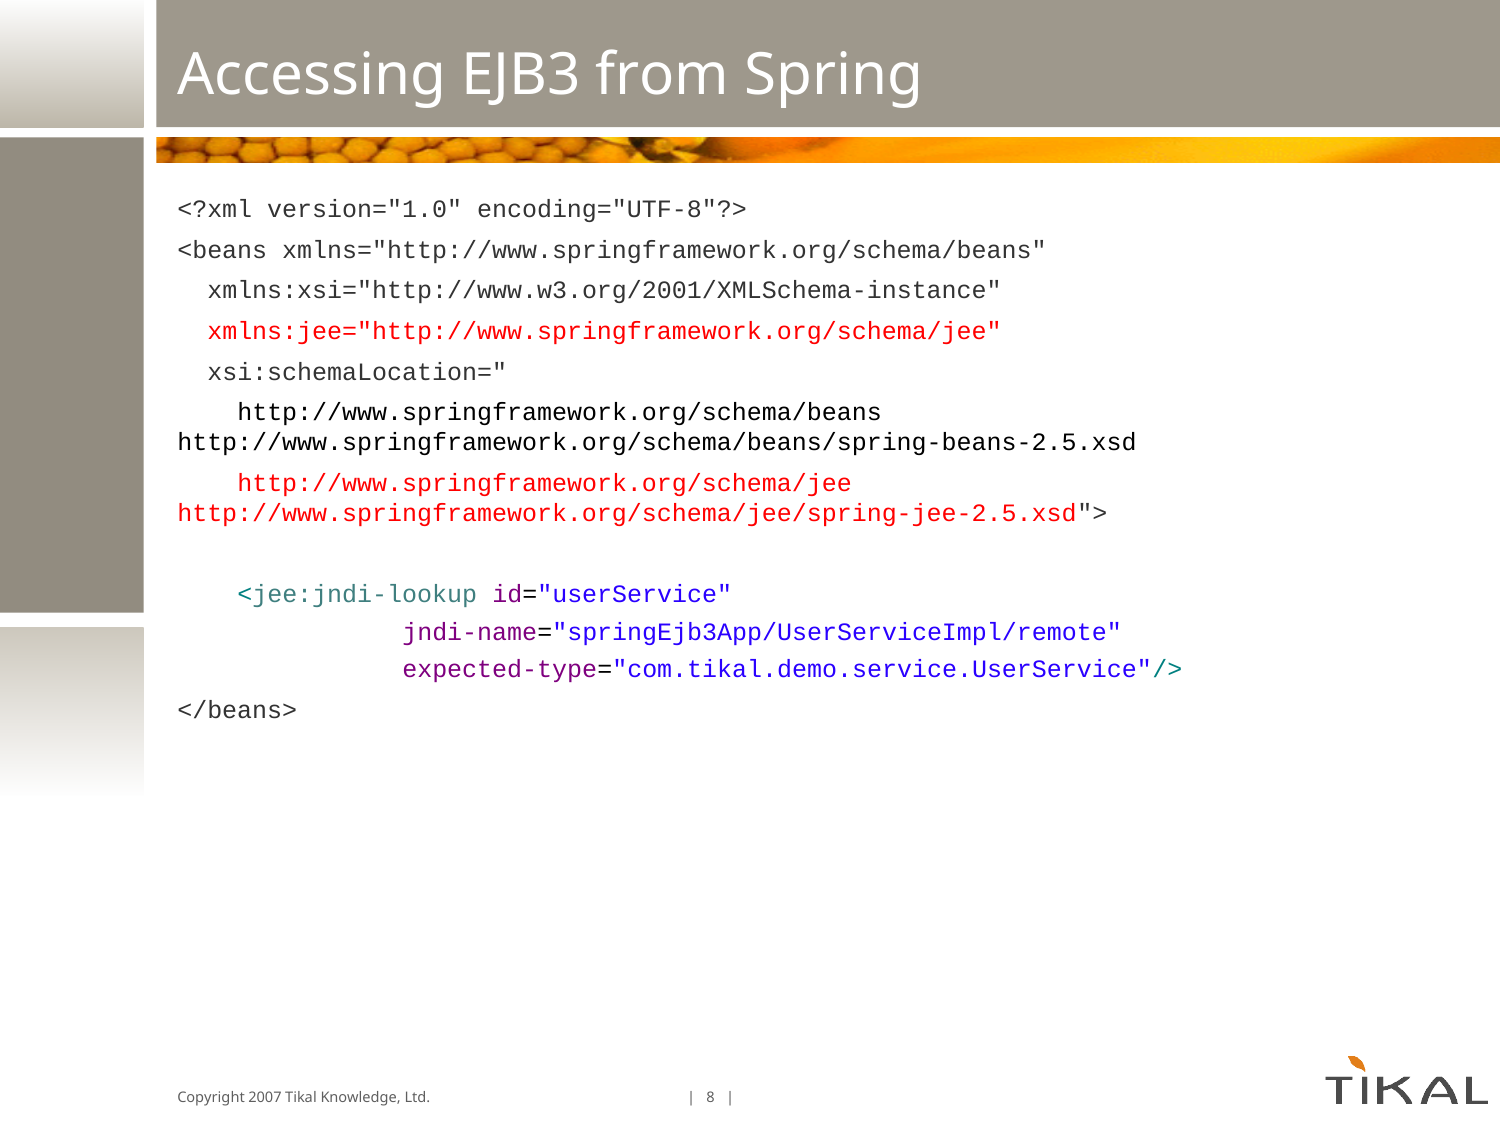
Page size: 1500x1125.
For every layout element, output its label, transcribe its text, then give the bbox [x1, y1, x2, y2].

title Accessing EJB3 from Spring [162, 24, 1450, 126]
list <?xml version="1.0" encoding="UTF-8"?> <beans xmlns="http://www.springframework.org/schema/beans" xmlns:xsi="http://www.w3.org/2001/XMLSchema-instance" xmlns:jee="http://www.springframework.org/schema/jee" xsi:schemaLocation=" http://www.springframework.org/schema/beans http://www.springframework.org/schema/beans/spring-beans-2.5.xsd http://www.springframework.org/schema/jee http://www.springframework.org/schema/jee/spring-jee-2.5.xsd"> <jee:jndi-lookup id="userService" jndi-name="springEjb3App/UserServiceImpl/remote" expected-type="com.tikal.demo.service.UserService"/> </beans> [162, 187, 1450, 1038]
picture [1312, 1034, 1500, 1125]
picture [156, 137, 1500, 163]
